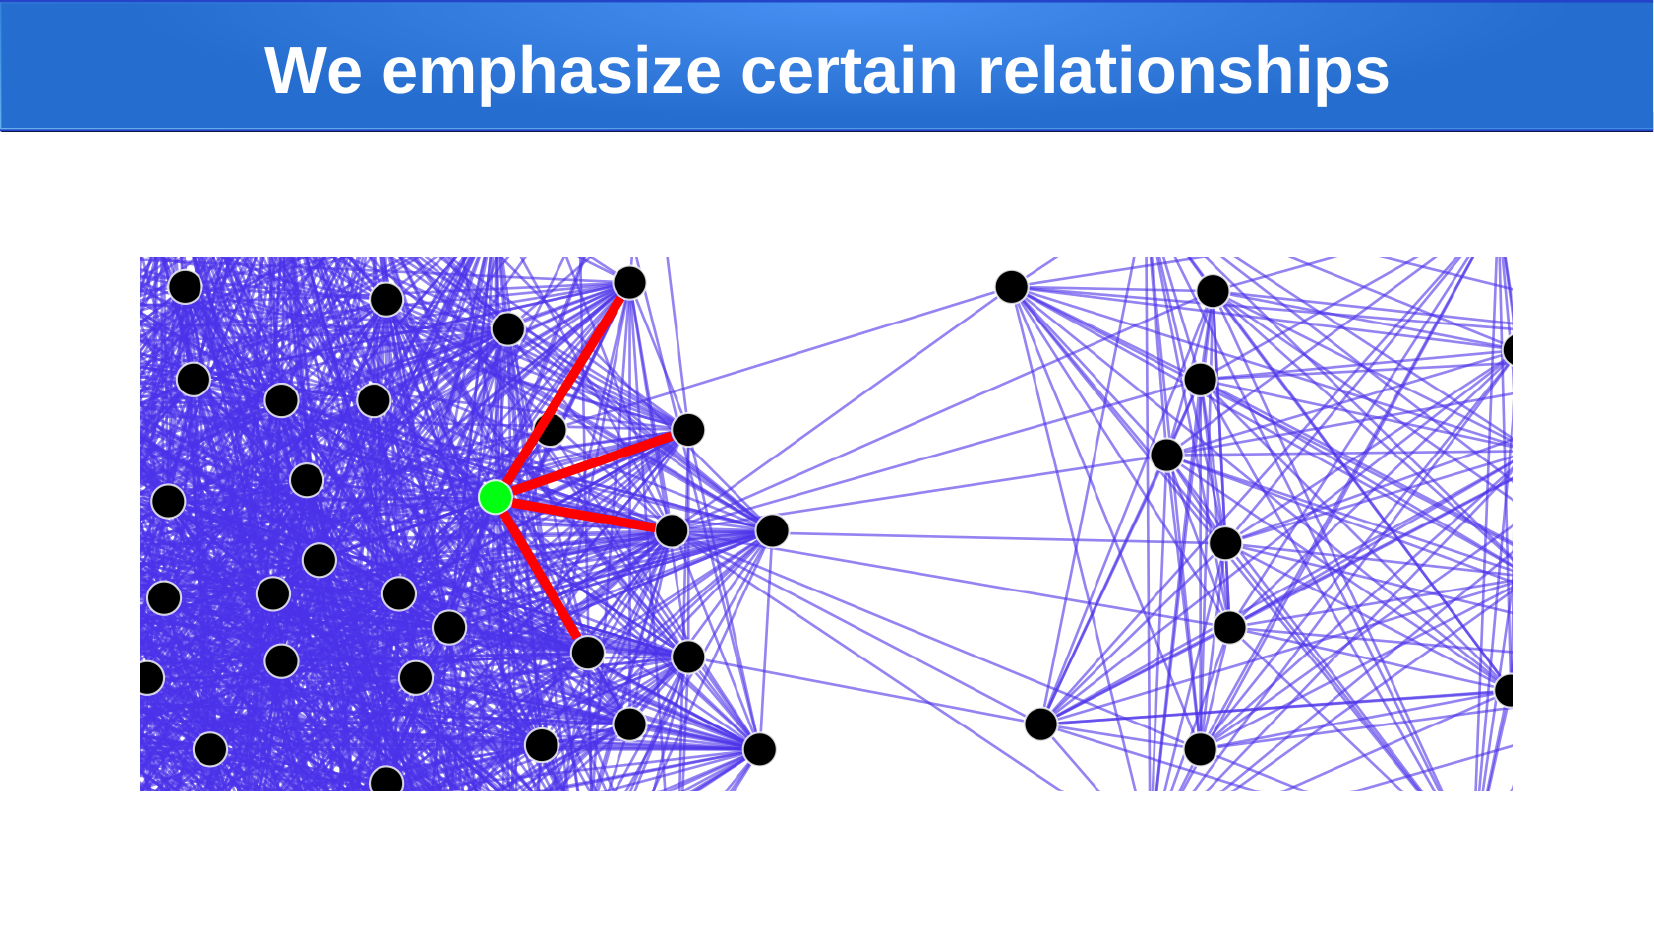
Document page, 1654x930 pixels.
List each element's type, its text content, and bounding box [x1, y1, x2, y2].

picture [140, 257, 1513, 791]
title We emphasize certain relationships [82, 5, 1576, 135]
